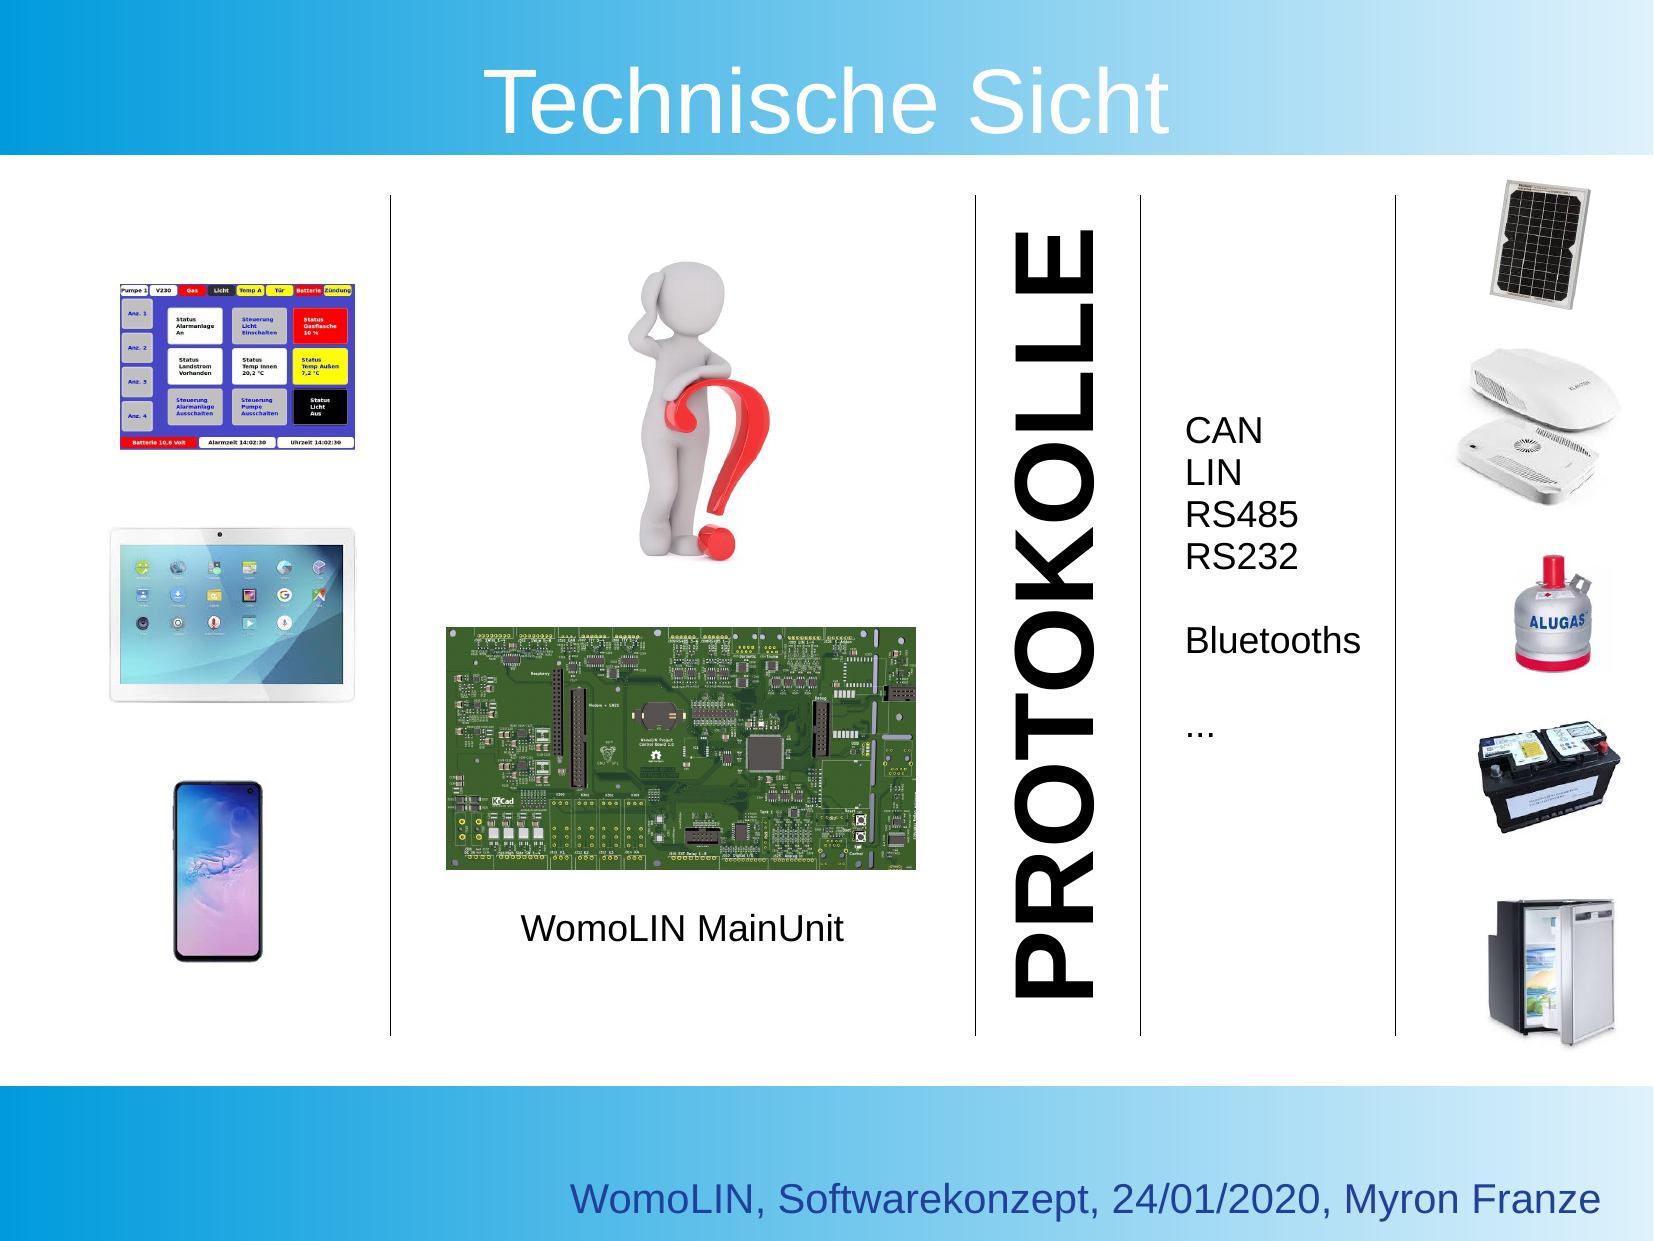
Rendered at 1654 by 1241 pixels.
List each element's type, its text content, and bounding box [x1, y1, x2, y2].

text_box PROTOKOLLE [984, 180, 1126, 1021]
picture [1489, 179, 1591, 310]
text_box WomoLIN, Softwarekonzept, 24/01/2020, Myron Franze [555, 1168, 1645, 1241]
picture [120, 284, 355, 451]
picture [1440, 327, 1638, 526]
picture [446, 627, 916, 871]
picture [165, 779, 269, 964]
picture [525, 239, 859, 574]
picture [105, 524, 360, 706]
text_box CAN LIN RS485 RS232 Bluetooths ... [1170, 402, 1381, 796]
title Technische Sicht [82, 49, 1571, 155]
picture [1477, 716, 1621, 841]
picture [1467, 884, 1636, 1053]
text_box WomoLIN MainUnit [450, 900, 916, 957]
picture [1493, 554, 1613, 674]
